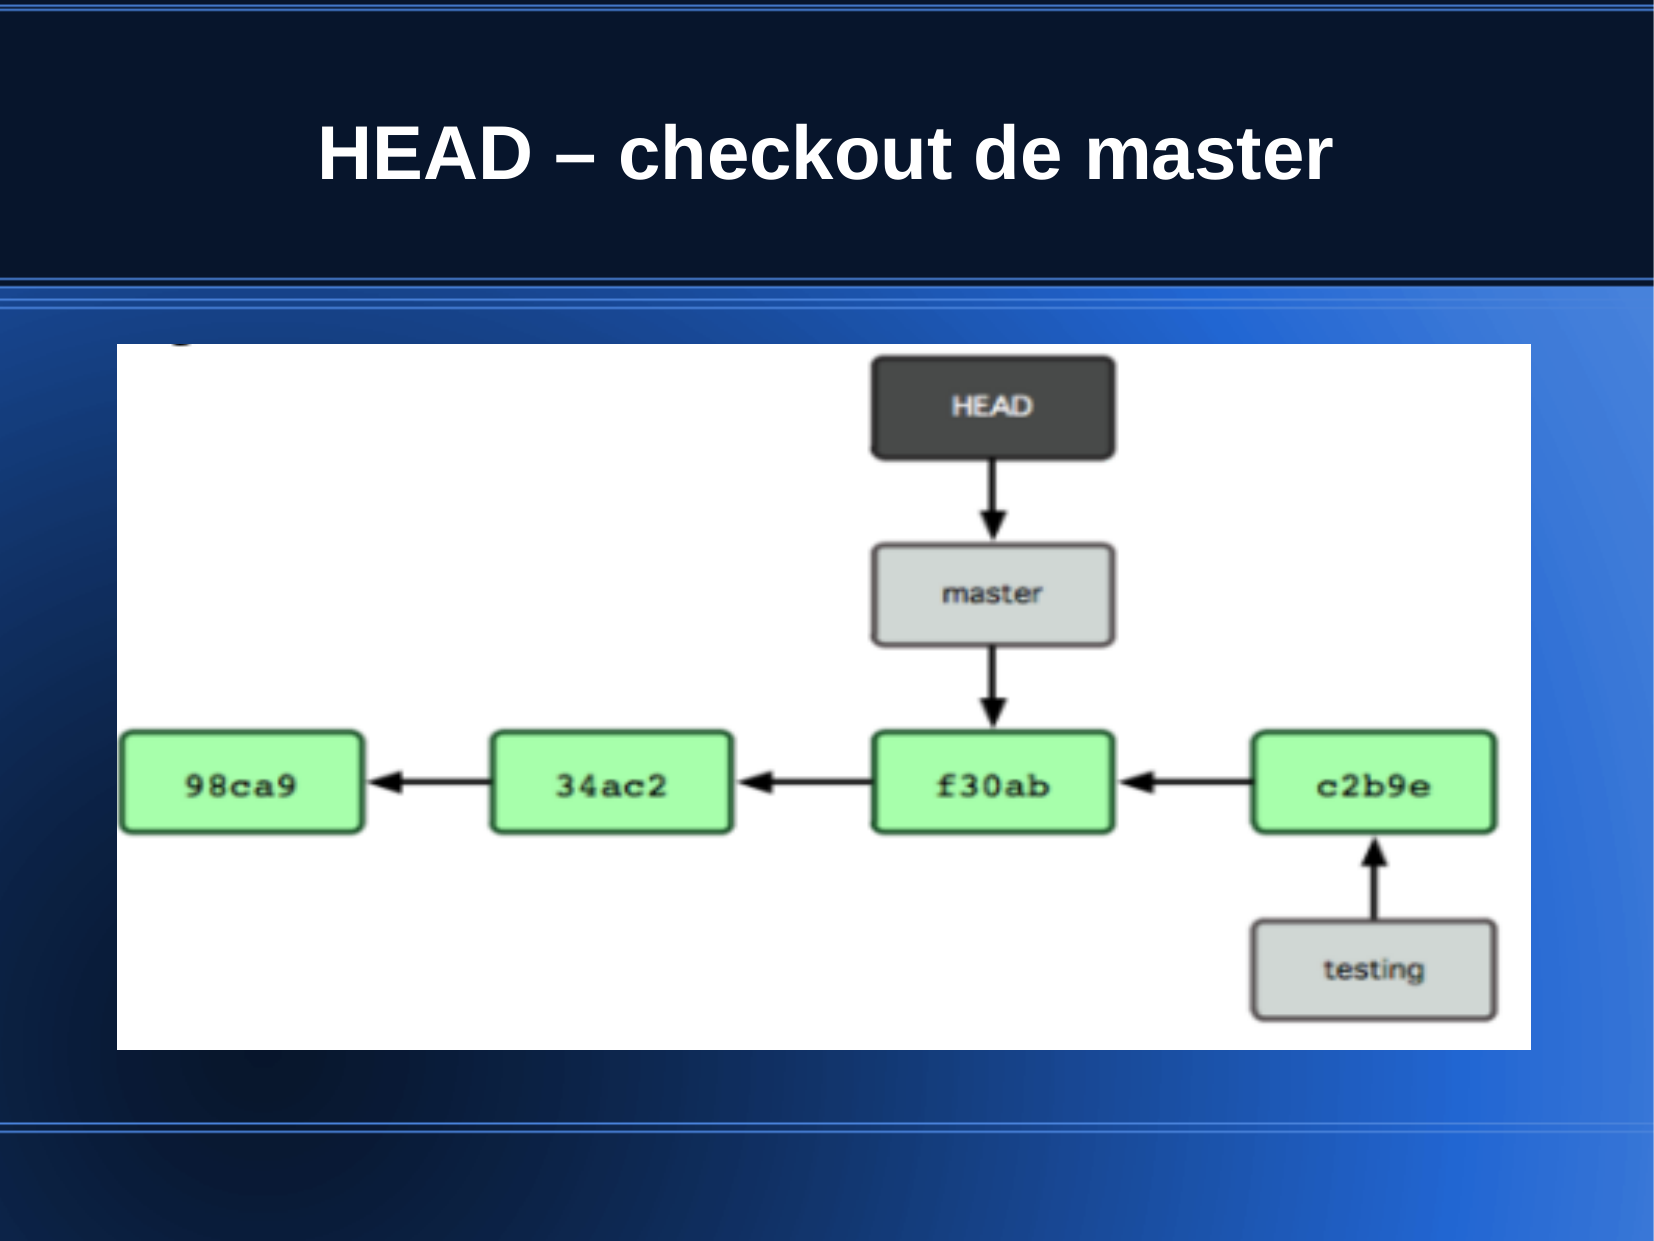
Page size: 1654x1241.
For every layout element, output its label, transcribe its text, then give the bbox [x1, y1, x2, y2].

picture [0, 0, 1654, 1241]
title HEAD – checkout de master [82, 49, 1571, 257]
